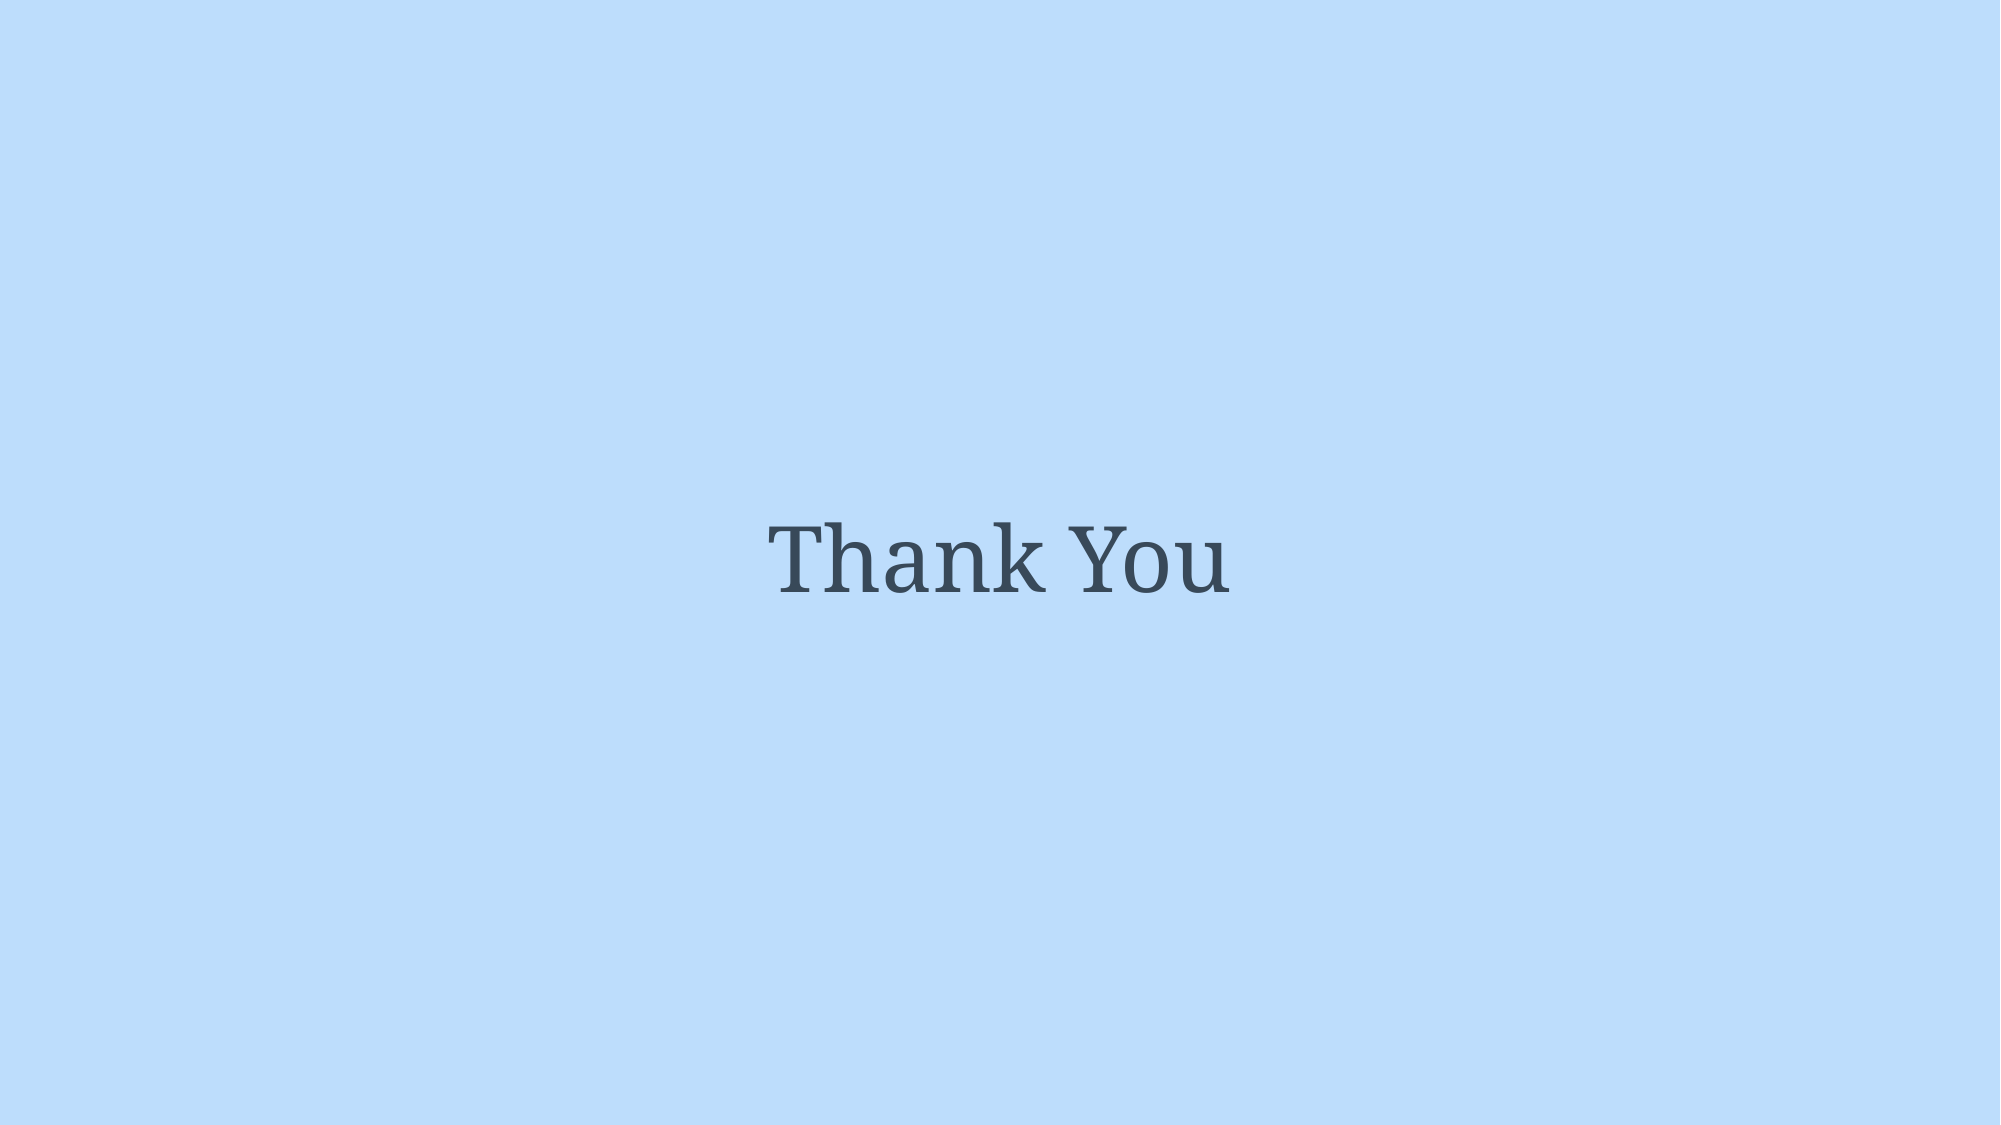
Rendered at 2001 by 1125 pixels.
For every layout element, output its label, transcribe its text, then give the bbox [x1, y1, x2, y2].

title Thank You [137, 487, 1863, 638]
